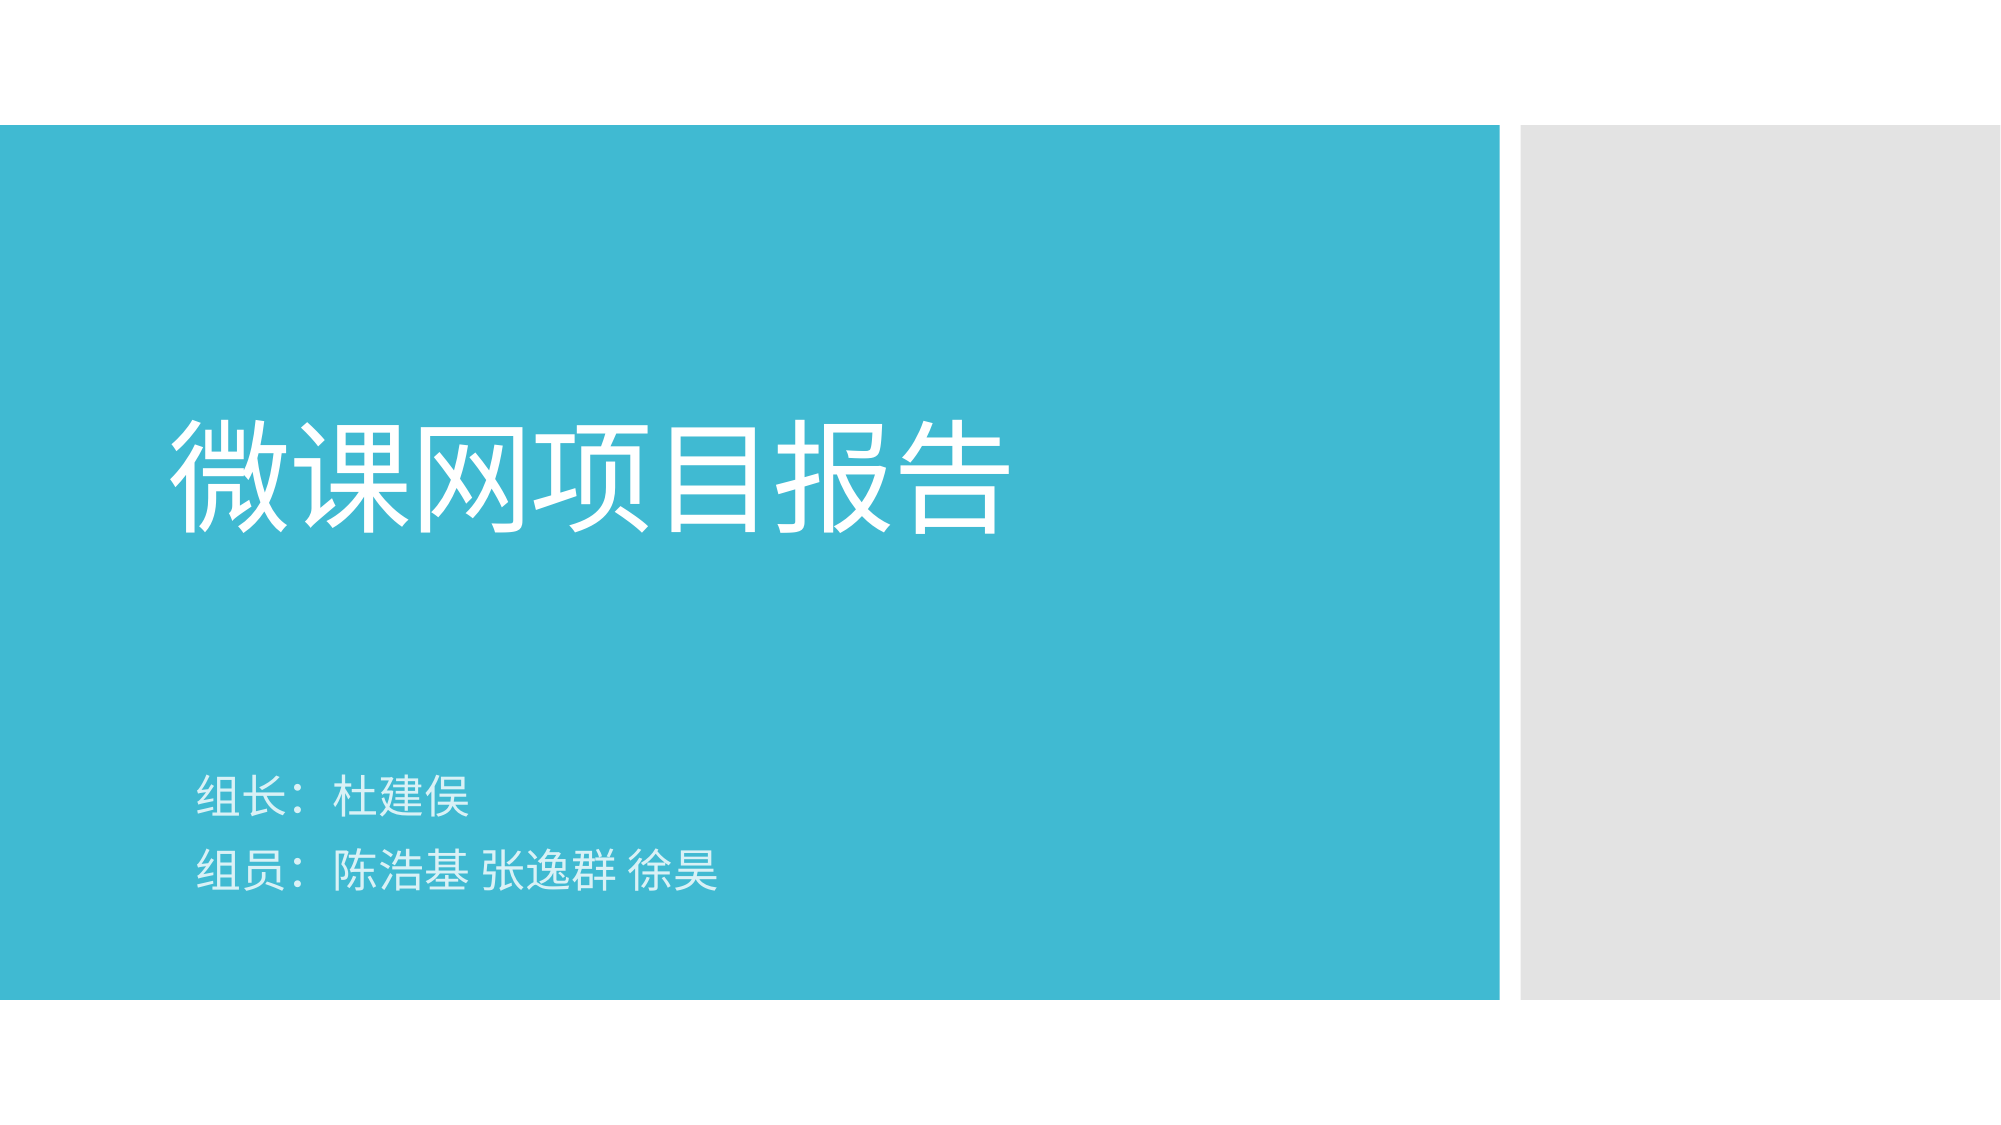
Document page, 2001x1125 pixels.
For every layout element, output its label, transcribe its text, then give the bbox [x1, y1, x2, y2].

subtitle 组长：杜建俣 组员：陈浩基 张逸群 徐昊 [180, 766, 1381, 917]
title 微课网项目报告 [153, 24, 1354, 559]
